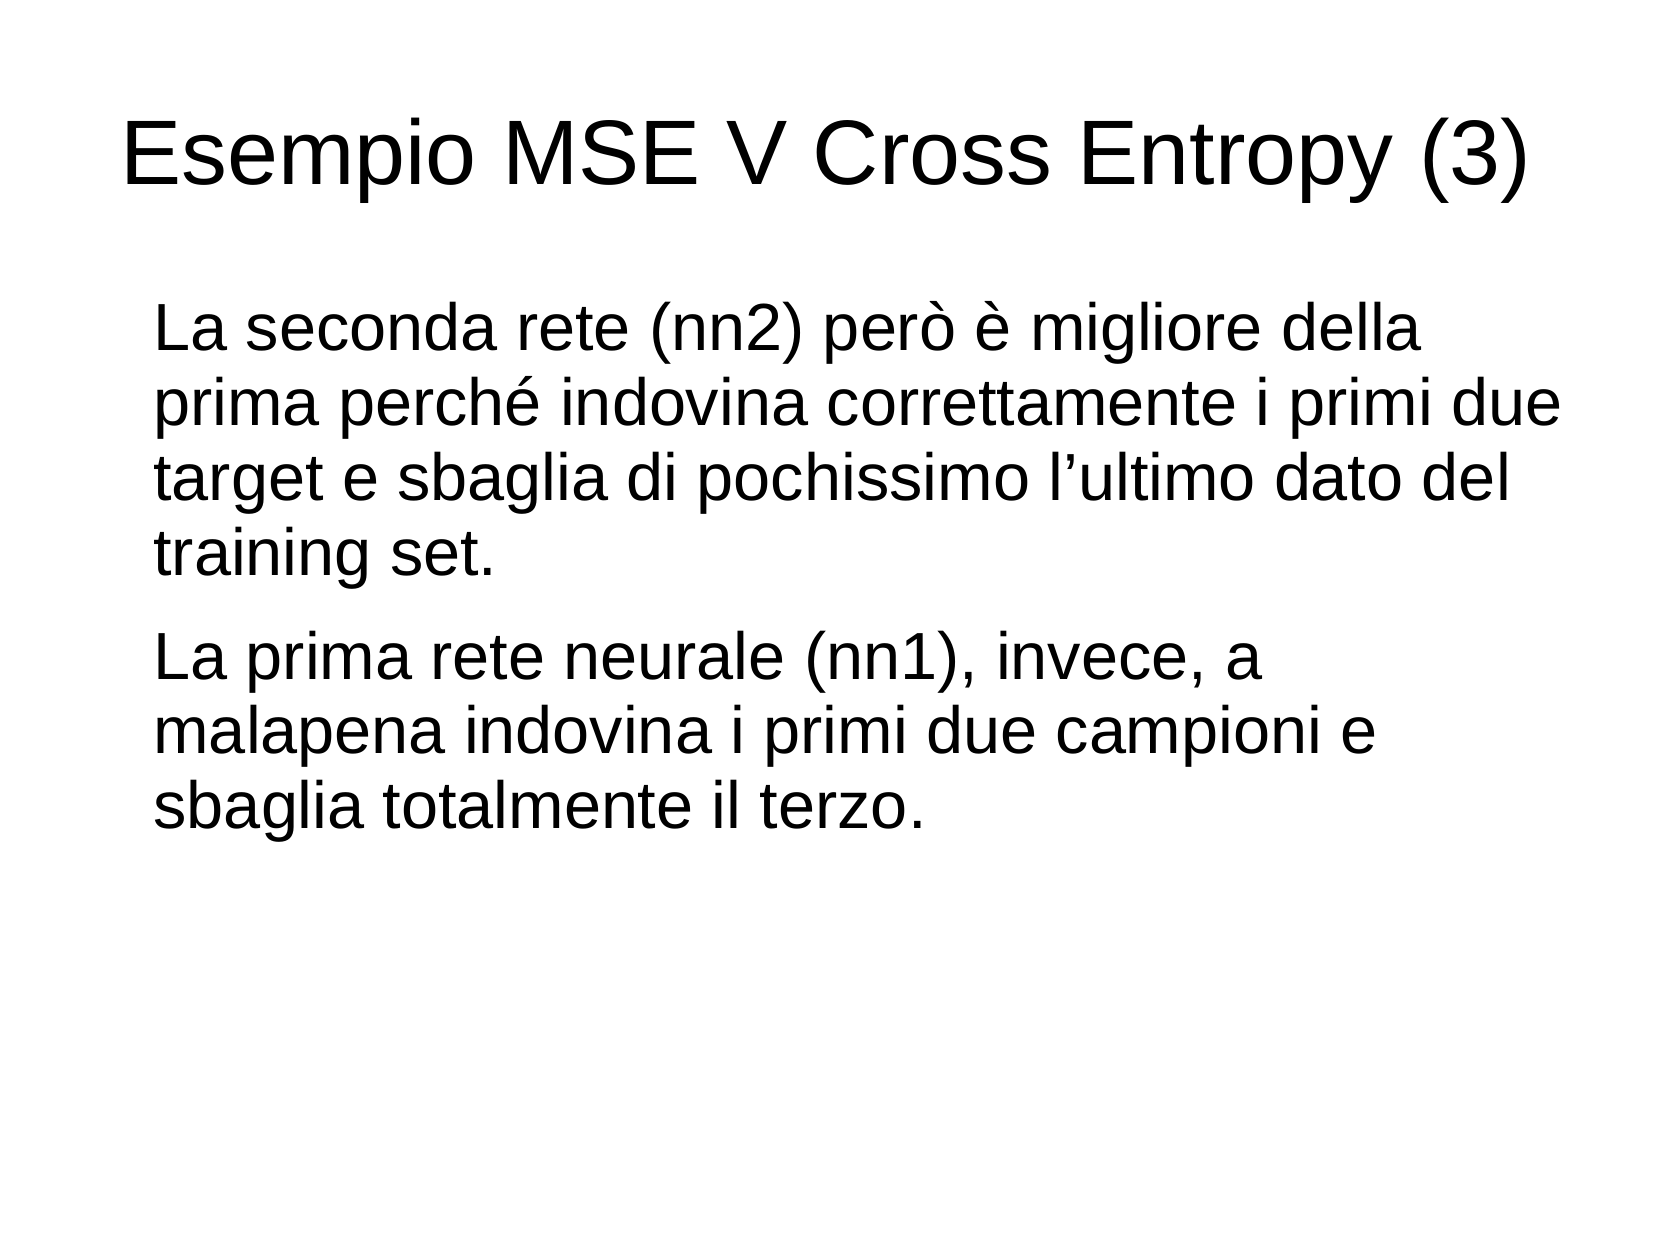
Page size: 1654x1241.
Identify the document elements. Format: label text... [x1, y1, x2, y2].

title Esempio MSE V Cross Entropy (3) [82, 49, 1571, 257]
list La seconda rete (nn2) però è migliore della prima perché indovina correttamente i primi due target e sbaglia di pochissimo l’ultimo dato del training set. La prima rete neurale (nn1), invece, a malapena indovina i primi due campioni e sbaglia totalmente il terzo. [82, 290, 1571, 1010]
